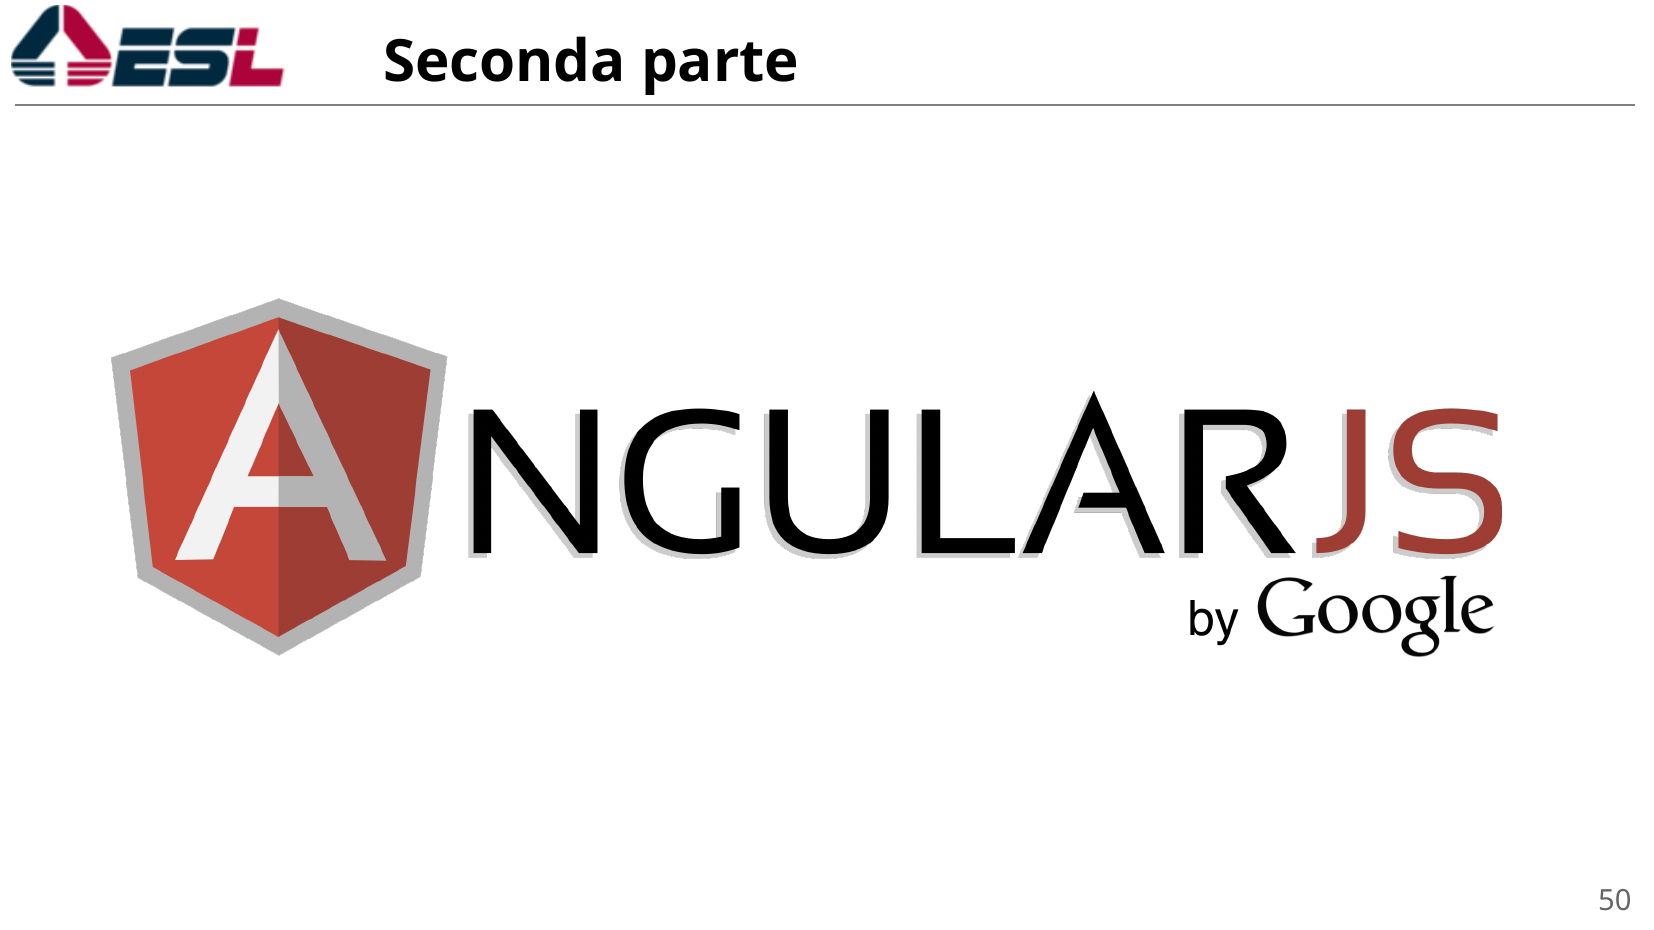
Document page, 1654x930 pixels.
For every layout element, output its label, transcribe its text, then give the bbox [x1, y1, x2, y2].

picture [110, 297, 1502, 658]
picture [11, 5, 288, 90]
title Seconda parte [335, 0, 1653, 103]
